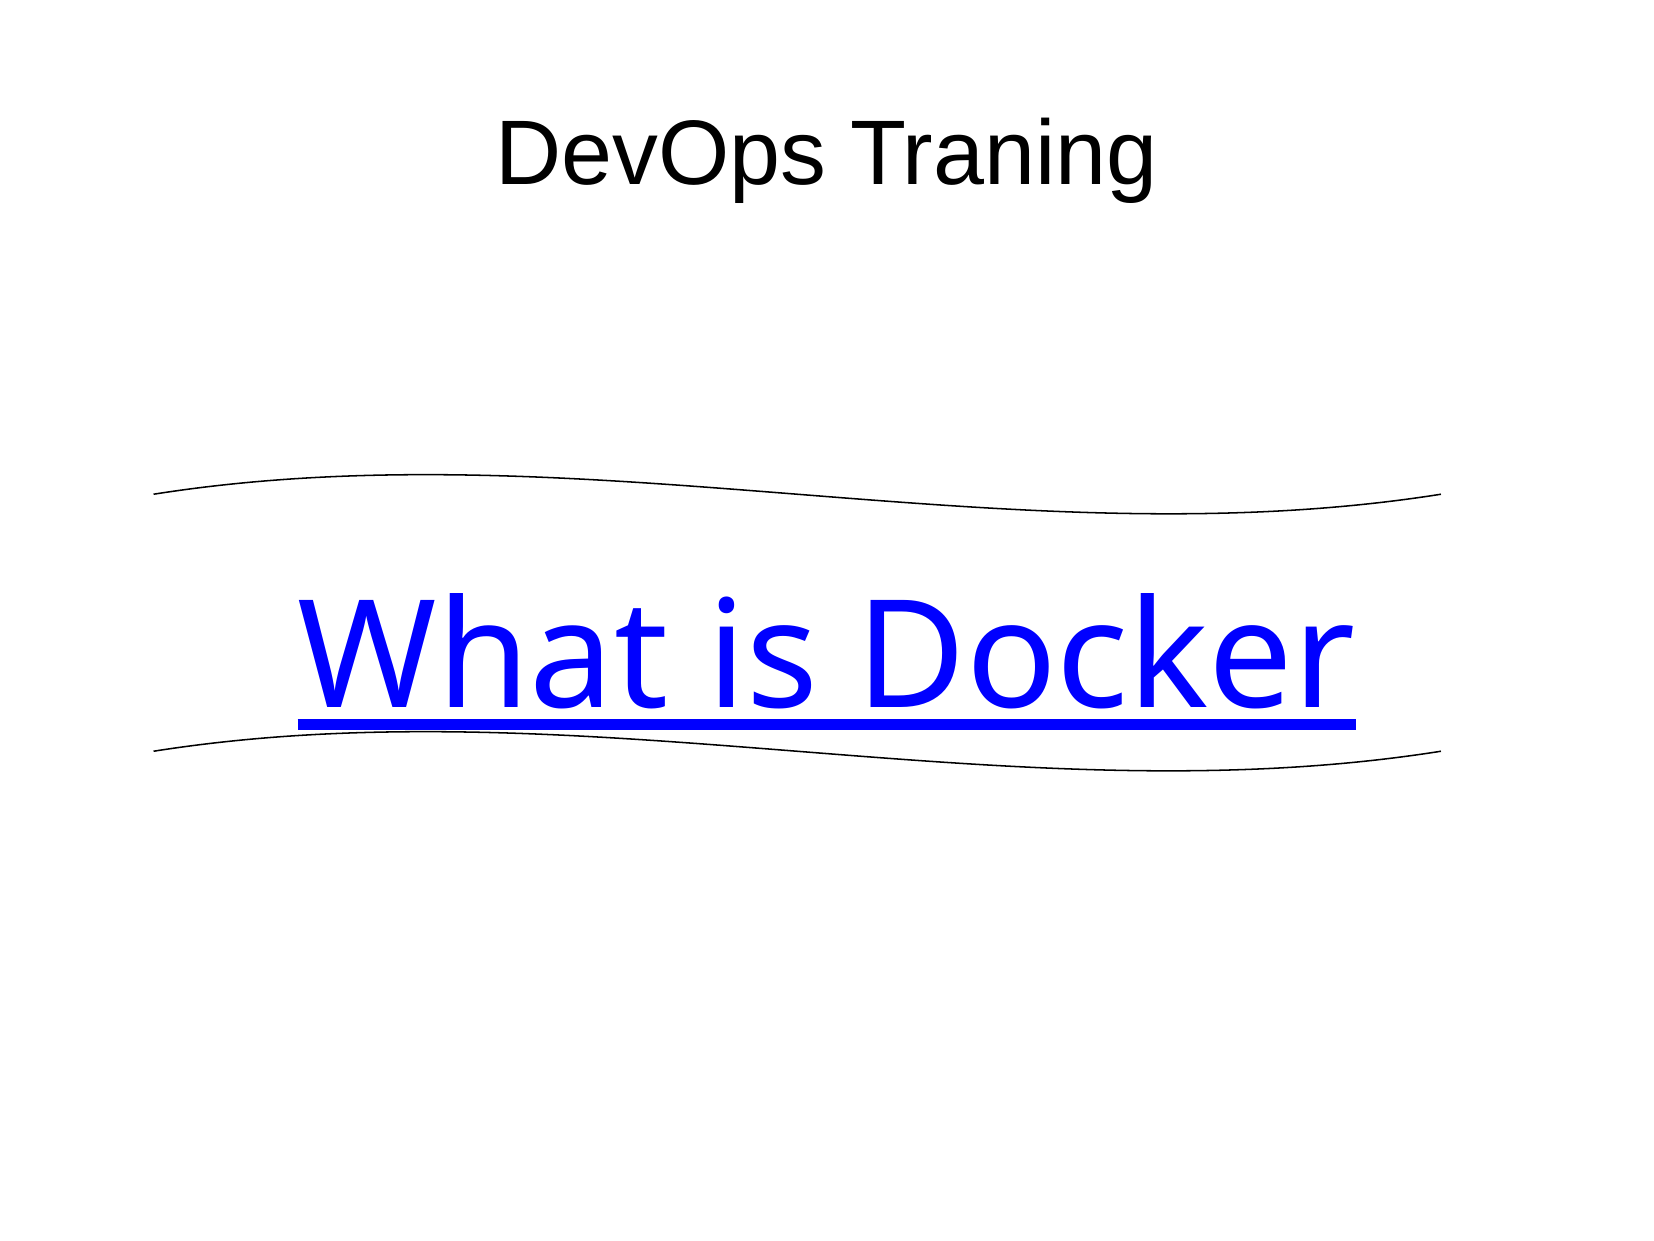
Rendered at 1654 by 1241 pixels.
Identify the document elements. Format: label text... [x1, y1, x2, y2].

title DevOps Traning [82, 49, 1571, 257]
subtitle What is Docker [82, 290, 1571, 1010]
